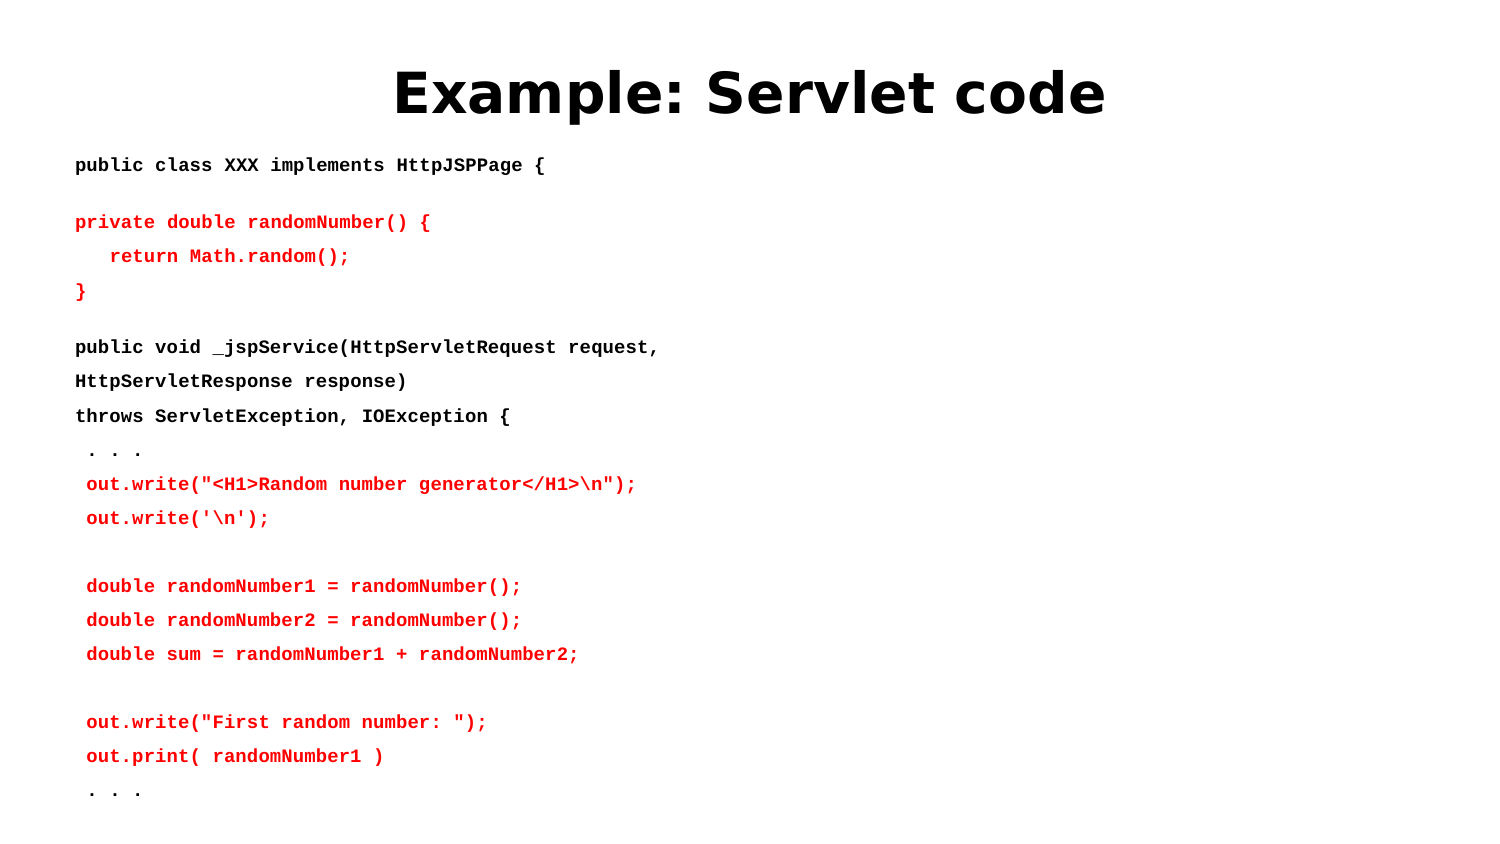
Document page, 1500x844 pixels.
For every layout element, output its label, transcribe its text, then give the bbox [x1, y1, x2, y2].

title Example: Servlet code [75, 33, 1425, 133]
list public class XXX implements HttpJSPPage { private double randomNumber() { return Math.random(); } public void _jspService(HttpServletRequest request, HttpServletResponse response) throws ServletException, IOException { . . . out.write("<H1>Random number generator</H1>\n"); out.write('\n'); double randomNumber1 = randomNumber(); double randomNumber2 = randomNumber(); double sum = randomNumber1 + randomNumber2; out.write("First random number: "); out.print( randomNumber1 ) . . . [75, 153, 1395, 807]
